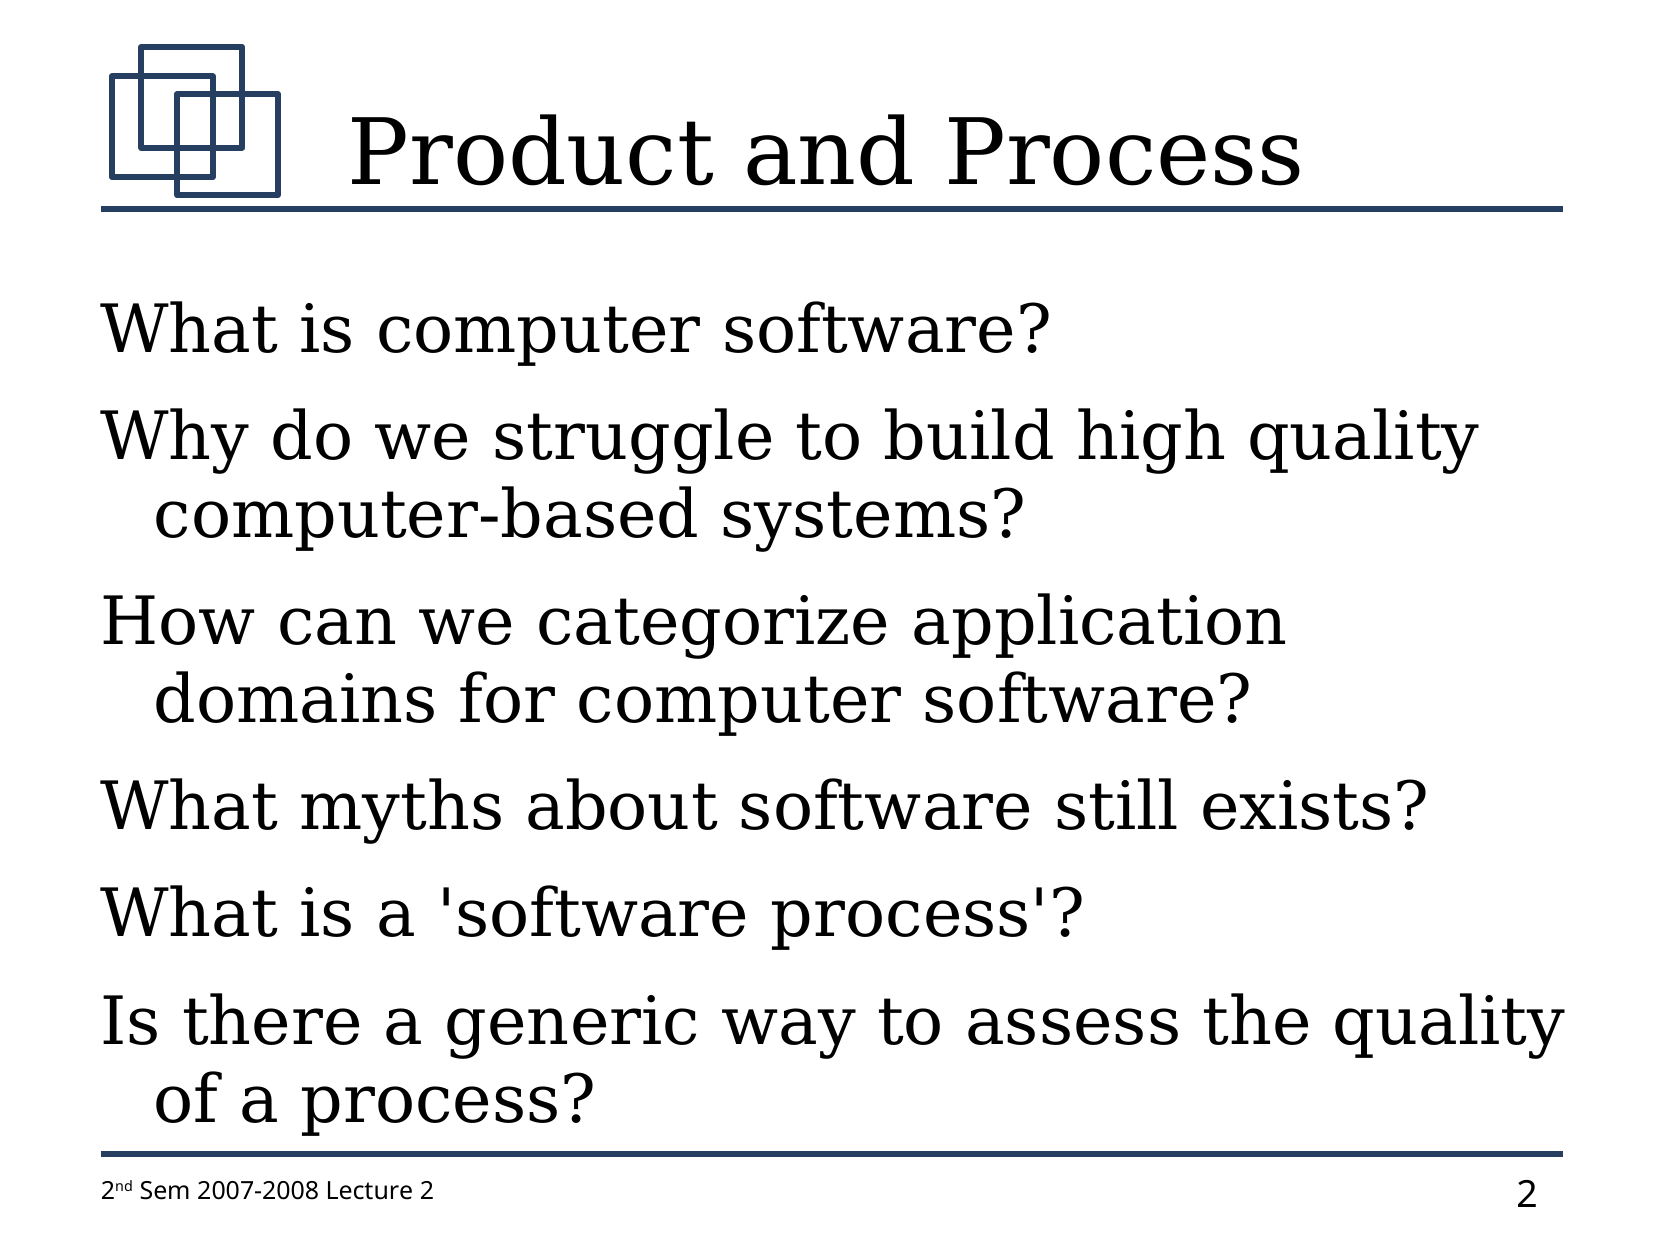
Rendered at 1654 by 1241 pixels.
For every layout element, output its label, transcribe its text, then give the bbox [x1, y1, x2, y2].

title Product and Process [82, 49, 1571, 257]
list What is computer software? Why do we struggle to build high quality computer-based systems? How can we categorize application domains for computer software? What myths about software still exists? What is a 'software process'? Is there a generic way to assess the quality of a process? [82, 290, 1571, 1138]
